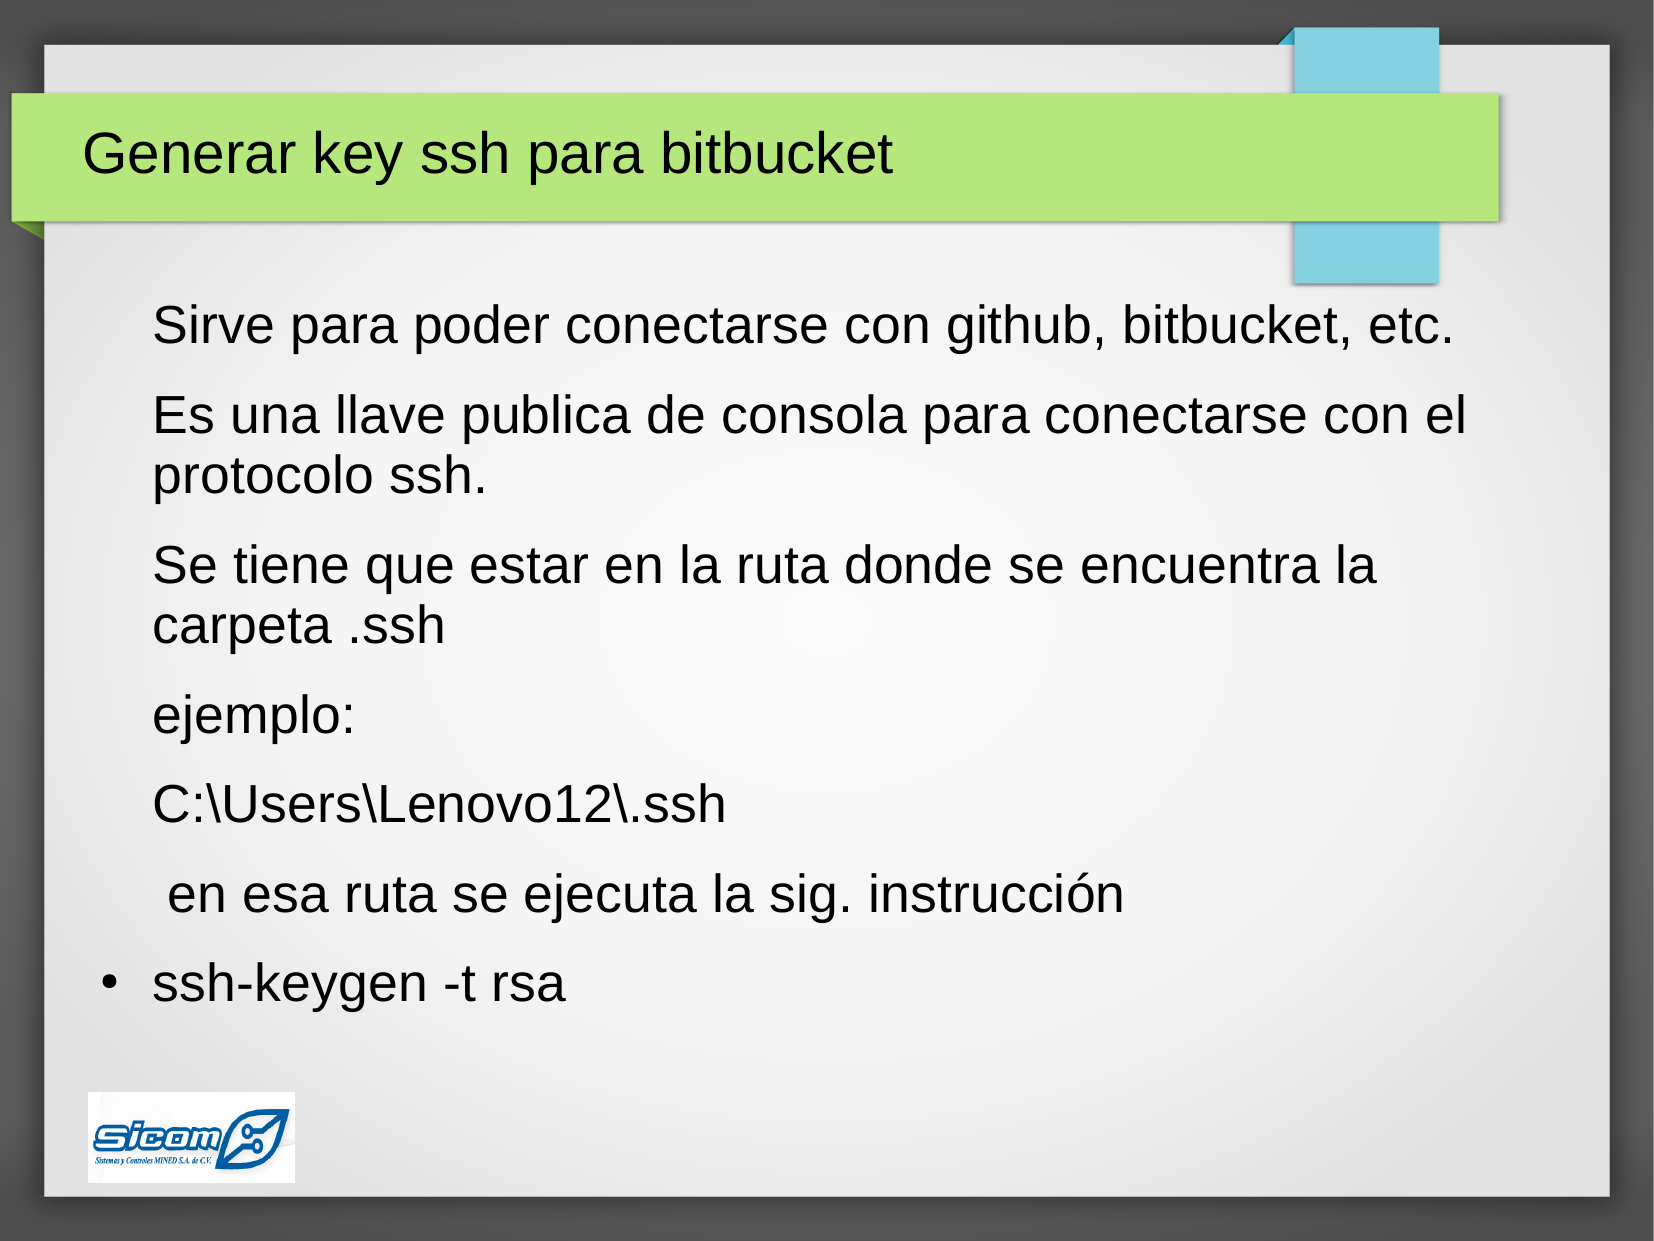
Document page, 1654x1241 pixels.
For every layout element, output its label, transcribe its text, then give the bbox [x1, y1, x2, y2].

picture [0, 0, 1654, 1241]
title Generar key ssh para bitbucket [82, 94, 1264, 213]
list Sirve para poder conectarse con github, bitbucket, etc. Es una llave publica de consola para conectarse con el protocolo ssh. Se tiene que estar en la ruta donde se encuentra la carpeta .ssh ejemplo: C:\Users\Lenovo12\.ssh en esa ruta se ejecuta la sig. instrucción ssh-keygen -t rsa [82, 295, 1571, 1015]
